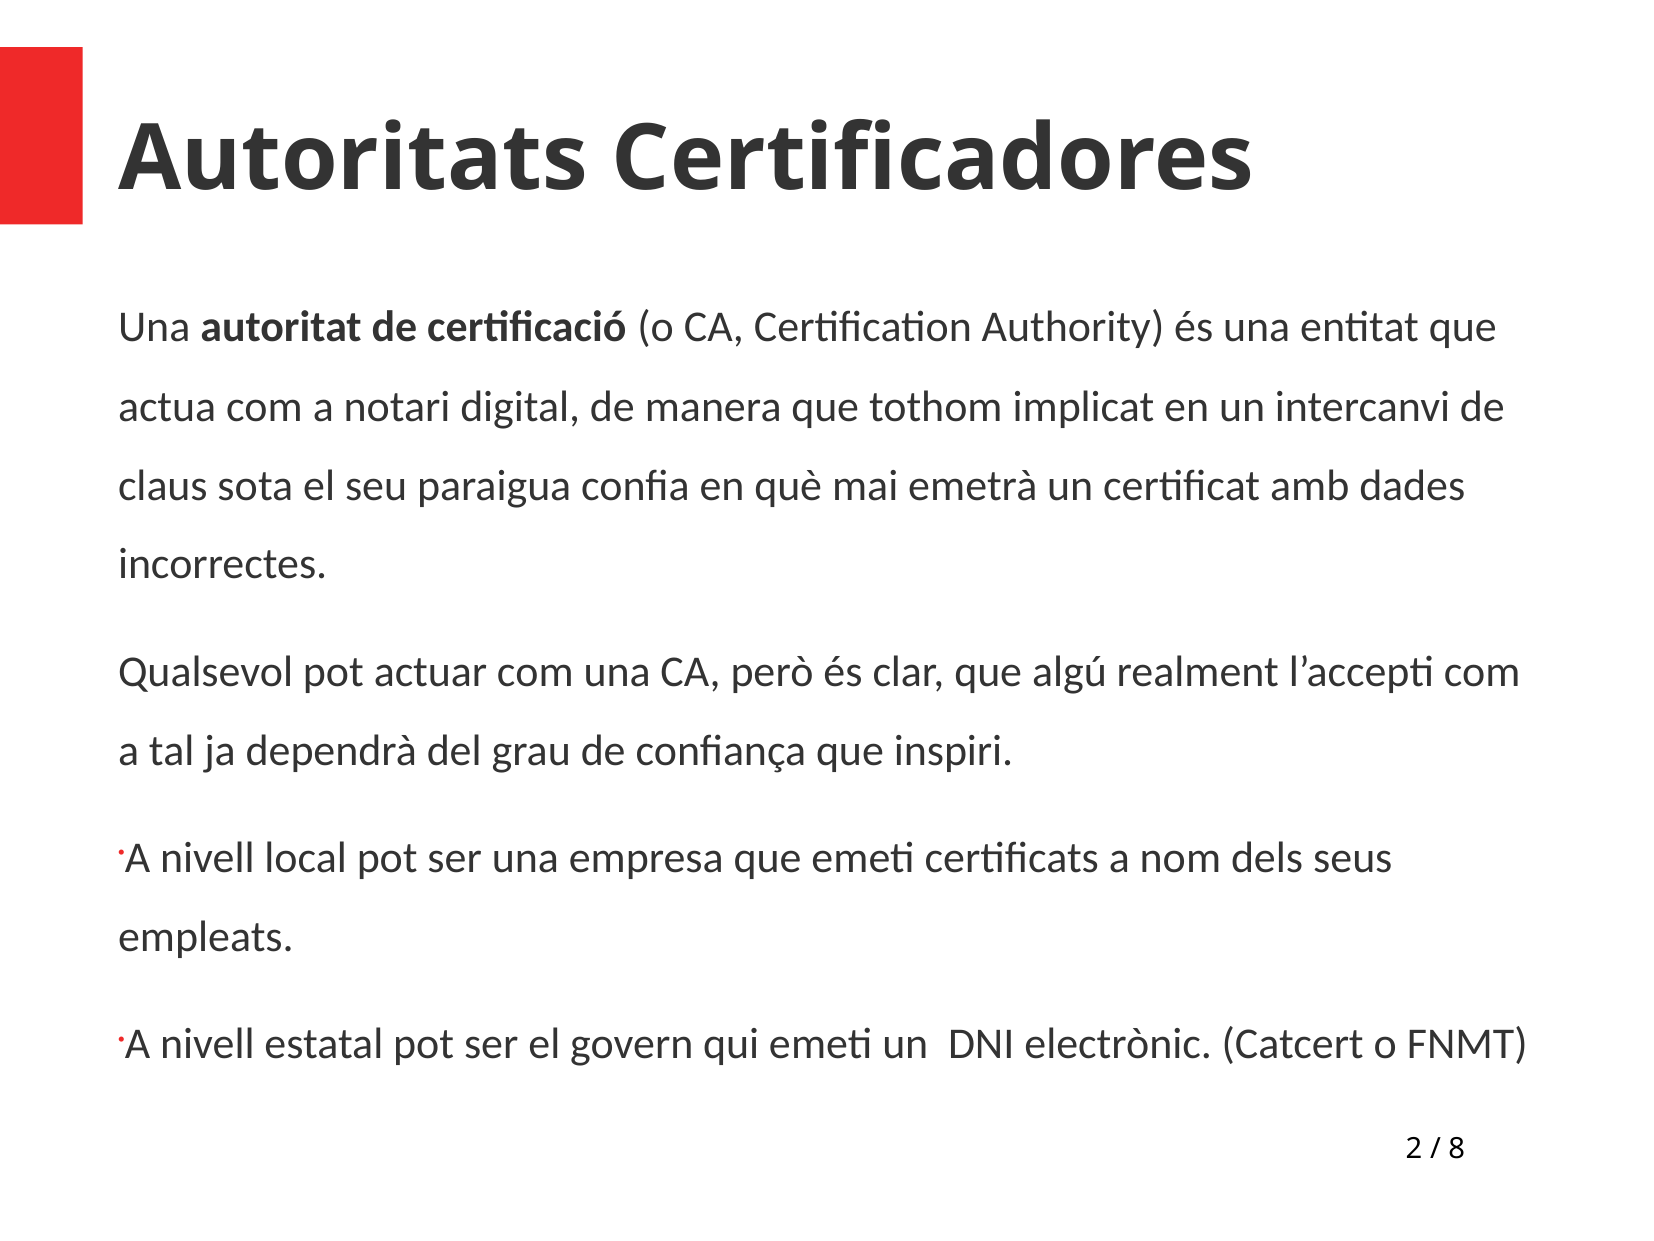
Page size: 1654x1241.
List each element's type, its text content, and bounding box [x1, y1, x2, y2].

text_box <number> / 8 [1405, 1129, 1571, 1216]
list Una autoritat de certificació (o CA, Certification Authority) és una entitat que actua com a notari digital, de manera que tothom implicat en un intercanvi de claus sota el seu paraigua confia en què mai emetrà un certificat amb dades incorrectes. Qualsevol pot actuar com una CA, però és clar, que algú realment l’accepti com a tal ja dependrà del grau de confiança que inspiri. A nivell local pot ser una empresa que emeti certificats a nom dels seus empleats. A nivell estatal pot ser el govern qui emeti un DNI electrònic. (Catcert o FNMT) [118, 271, 1536, 1087]
title Autoritats Certificadores [118, 49, 1571, 257]
